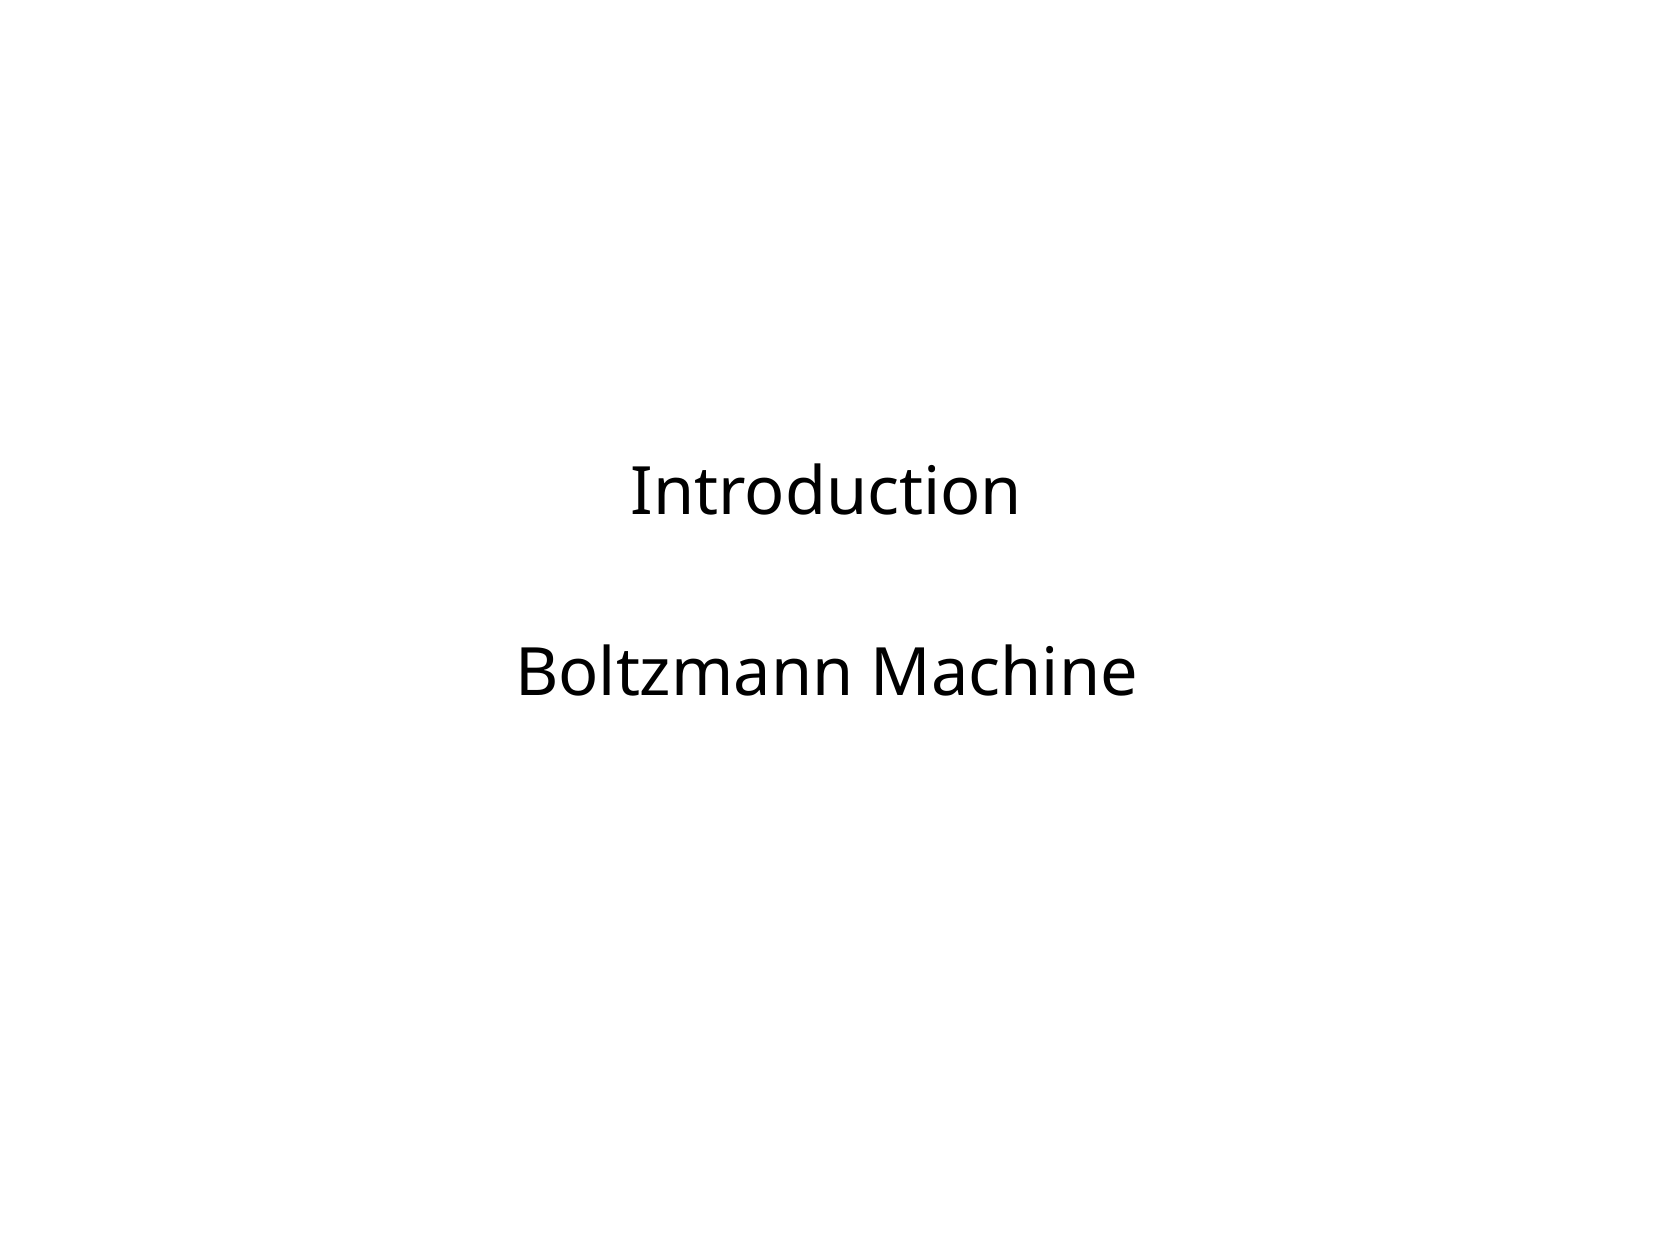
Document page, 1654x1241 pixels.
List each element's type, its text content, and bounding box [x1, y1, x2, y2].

subtitle Introduction Boltzmann Machine [82, 56, 1571, 1102]
